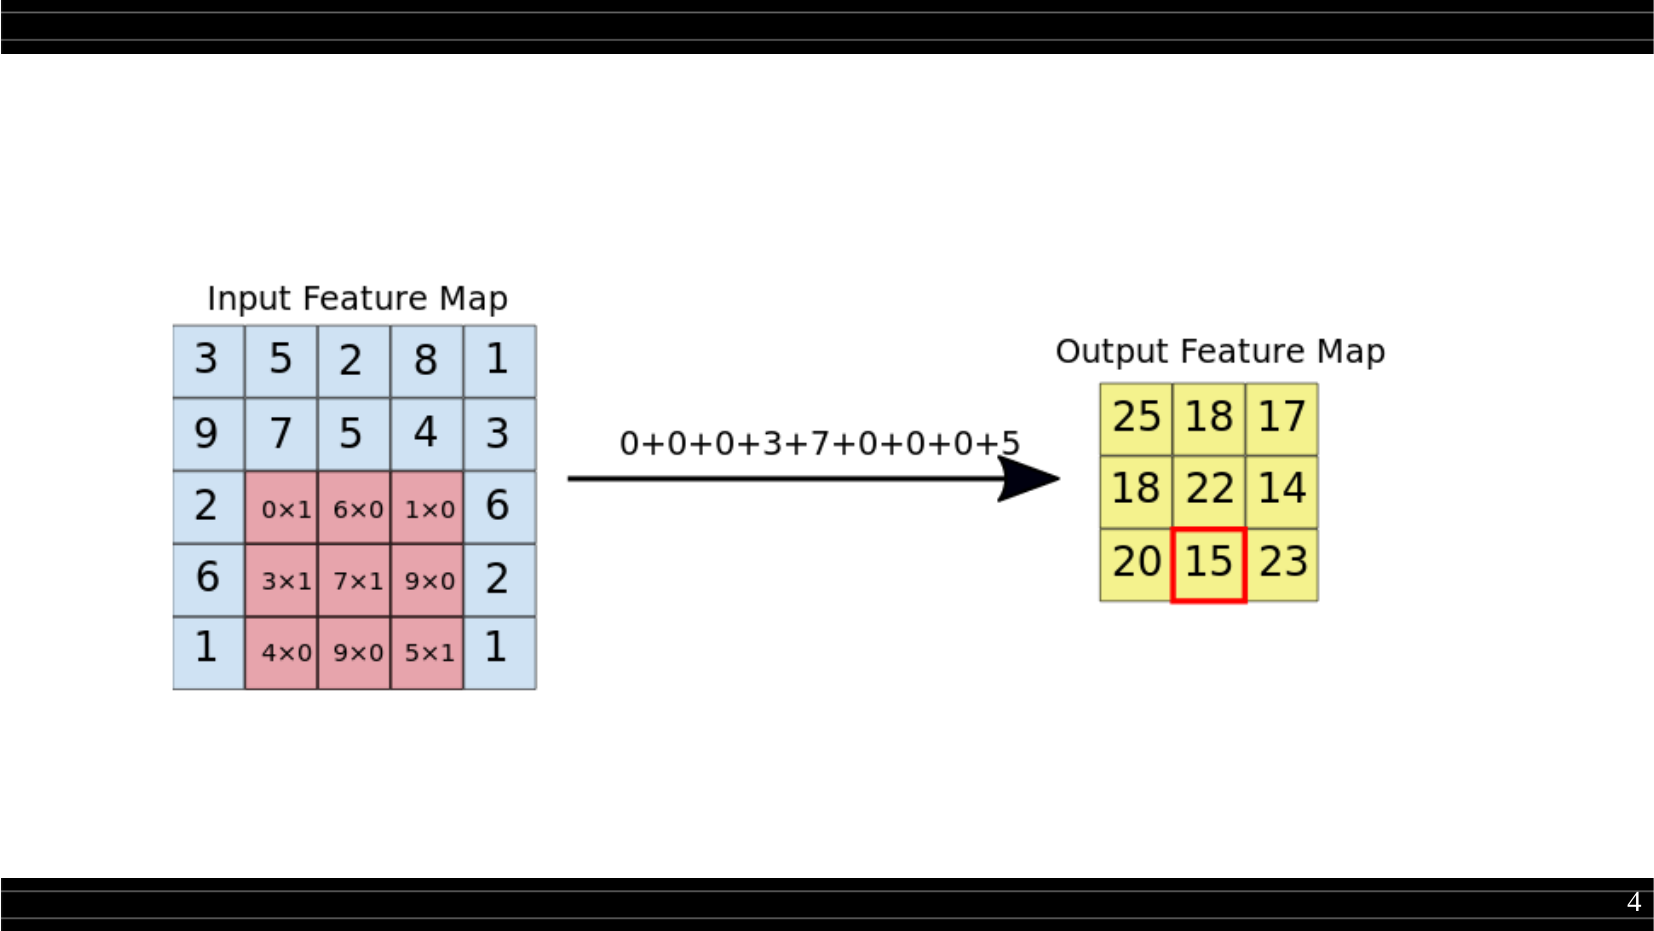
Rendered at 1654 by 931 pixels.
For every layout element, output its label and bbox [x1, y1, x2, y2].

picture [1, 0, 1654, 54]
picture [1, 878, 1654, 931]
picture [139, 271, 1514, 757]
